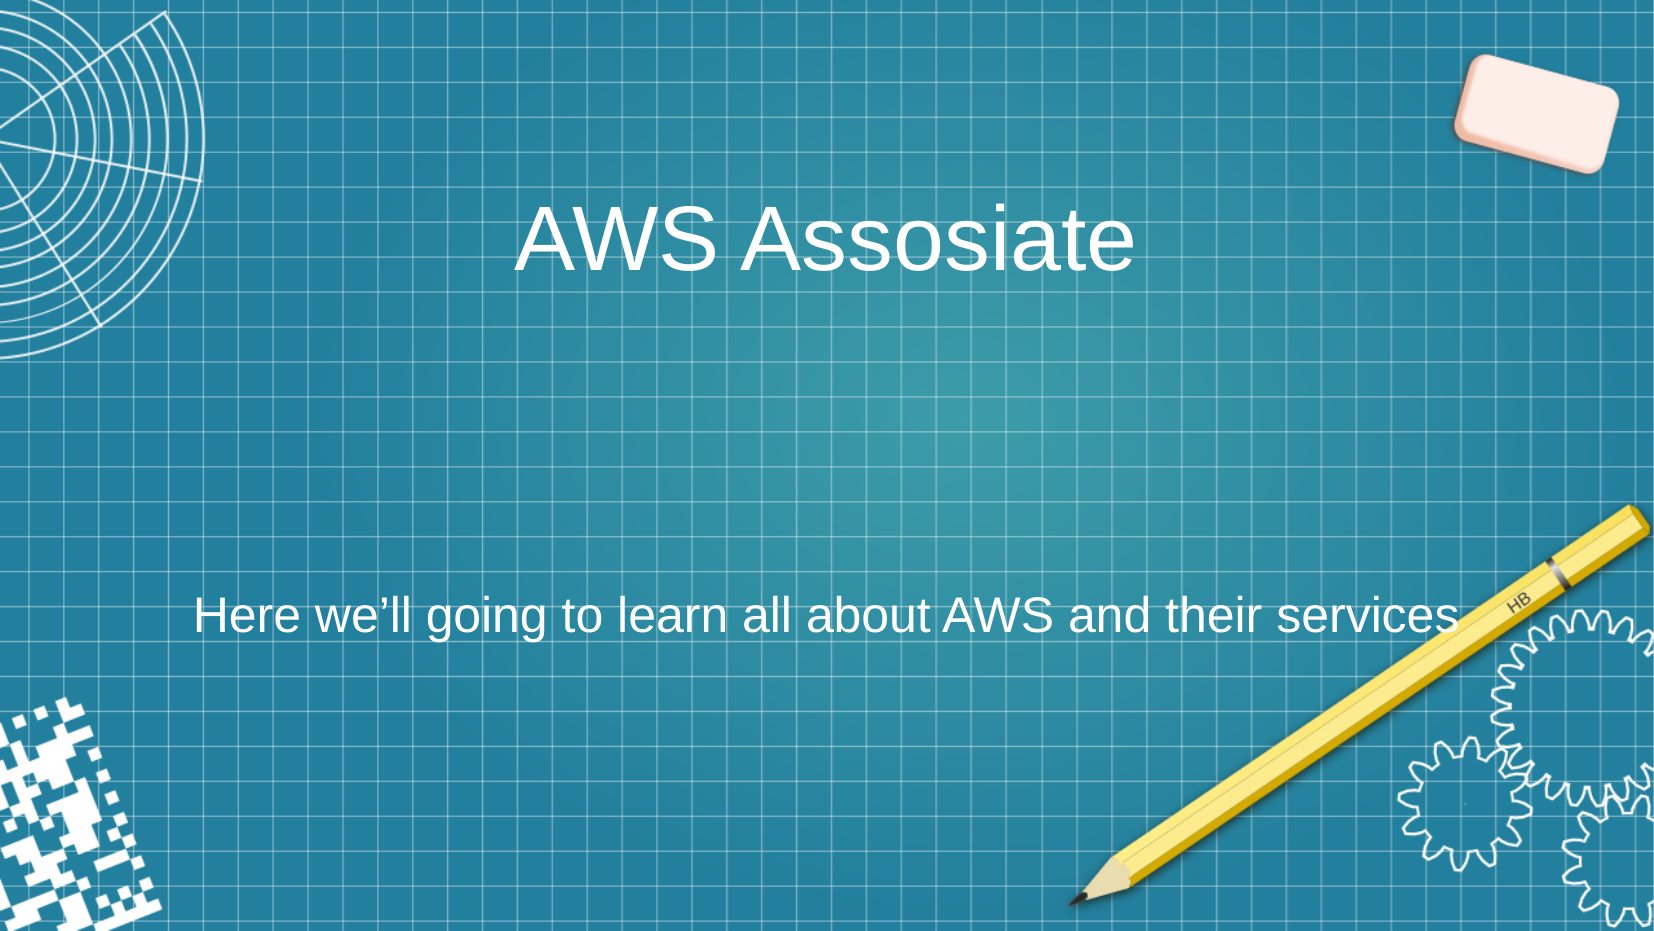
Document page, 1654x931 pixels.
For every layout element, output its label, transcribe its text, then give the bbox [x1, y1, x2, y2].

title AWS Assosiate [82, 132, 1571, 346]
picture [0, 0, 1654, 931]
subtitle Here we’ll going to learn all about AWS and their services [82, 389, 1571, 842]
